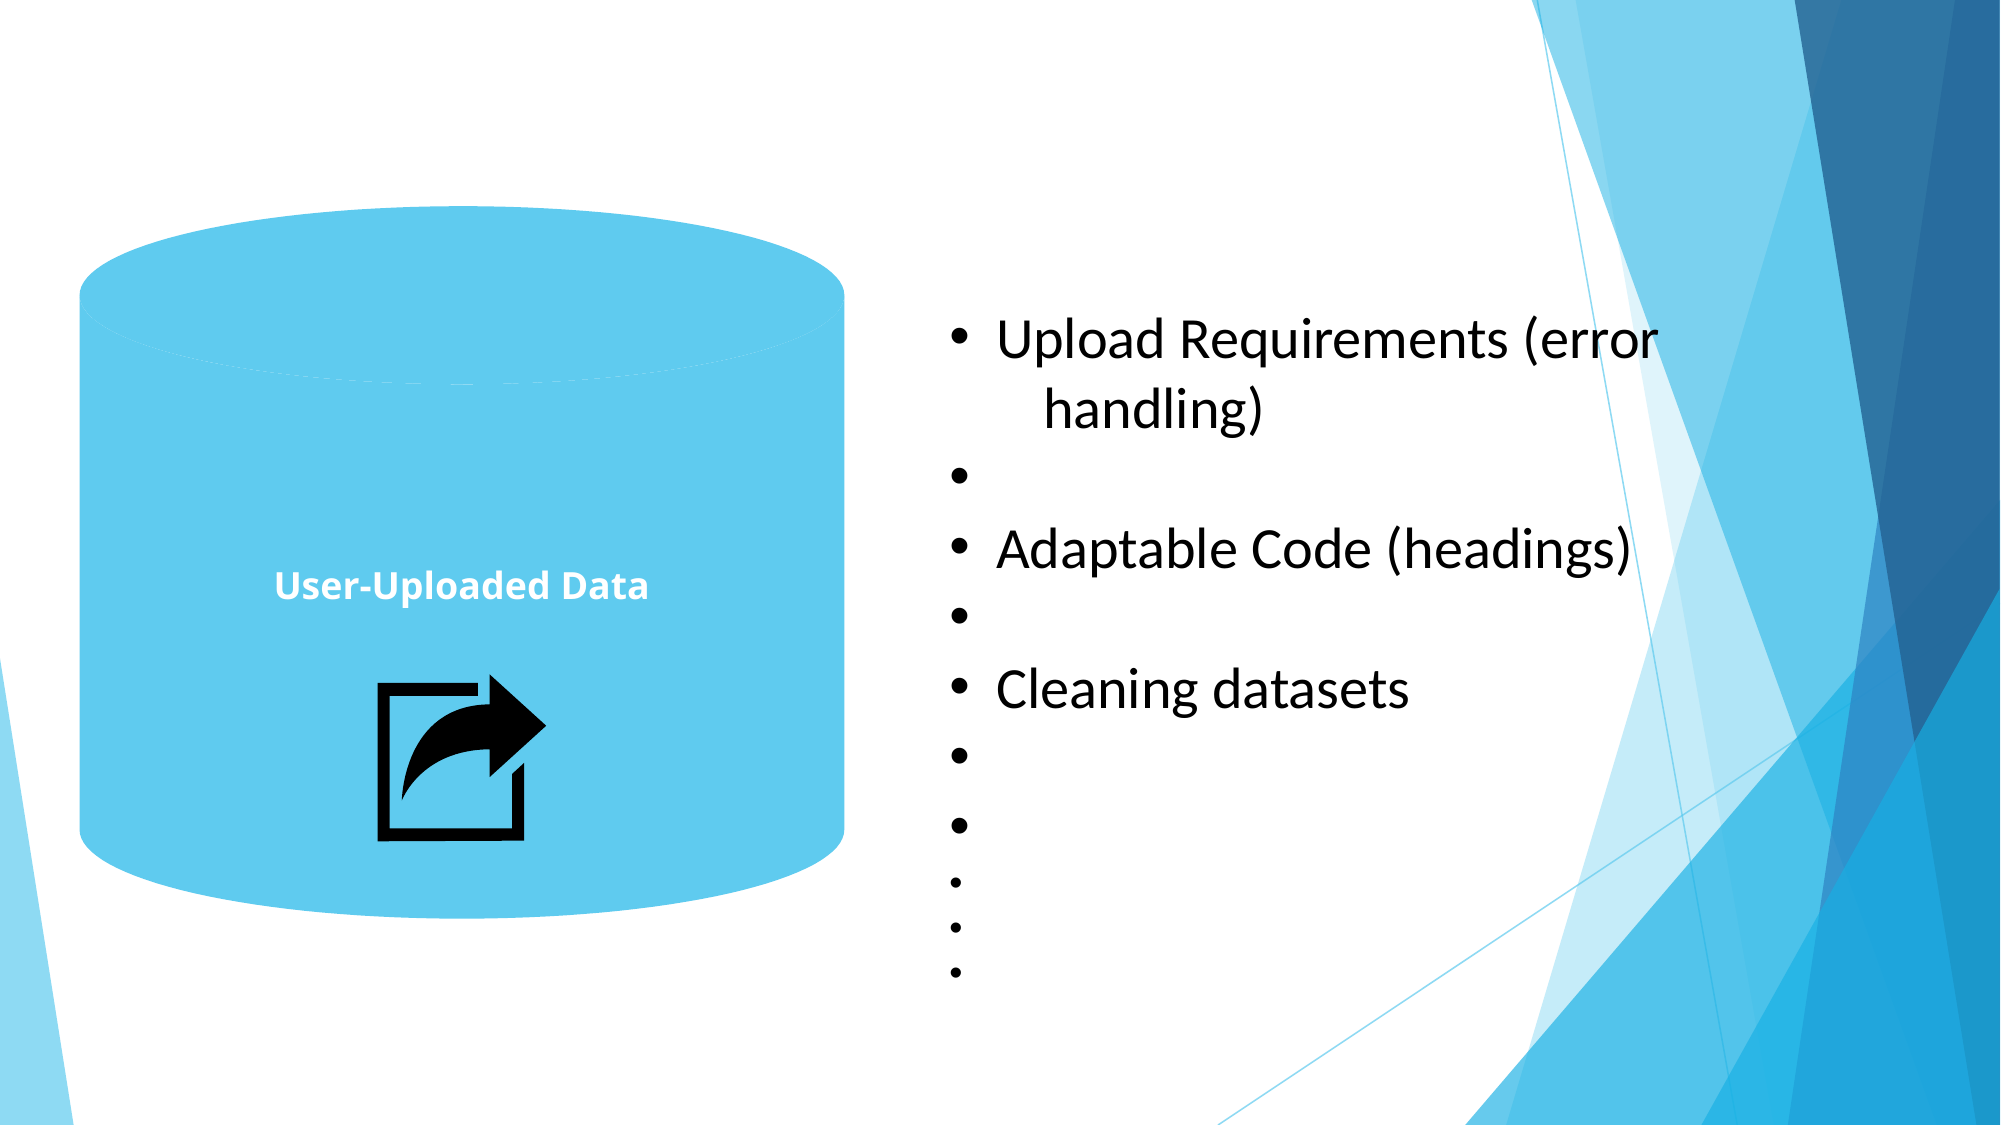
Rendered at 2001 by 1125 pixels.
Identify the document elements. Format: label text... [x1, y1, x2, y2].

picture [366, 654, 558, 862]
text_box User-Uploaded Data [79, 206, 845, 919]
text_box Upload Requirements (error handling) Adaptable Code (headings) Cleaning datasets [934, 222, 1856, 1102]
